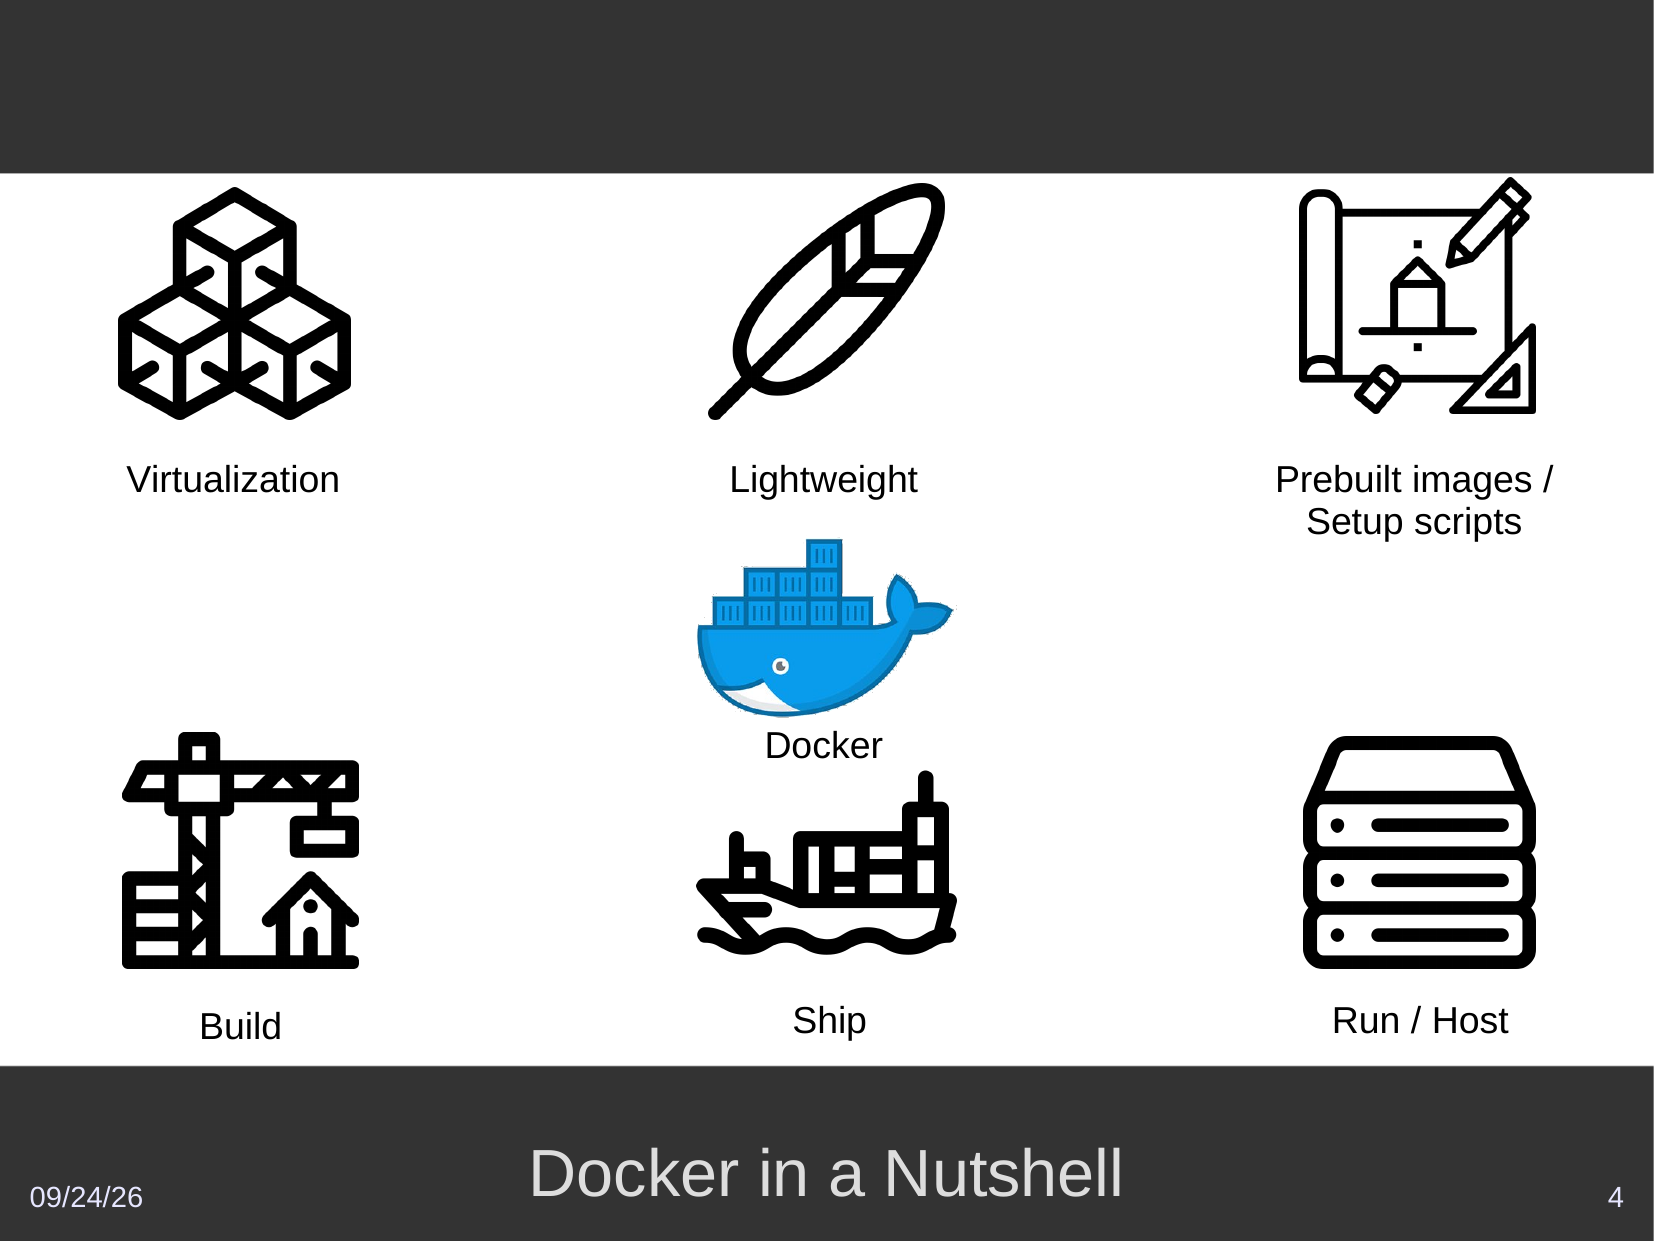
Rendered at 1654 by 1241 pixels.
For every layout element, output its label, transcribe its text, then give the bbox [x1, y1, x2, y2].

text_box Prebuilt images / Setup scripts [1163, 451, 1654, 550]
subtitle Docker in a Nutshell [29, 1135, 1625, 1241]
text_box Build [0, 998, 492, 1055]
text_box Ship [578, 992, 1081, 1049]
text_box Run / Host [1169, 992, 1654, 1049]
text_box Lightweight [572, 450, 1075, 508]
text_box Virtualization [0, 451, 485, 508]
picture [0, 0, 1654, 1241]
text_box Docker [572, 716, 1075, 774]
